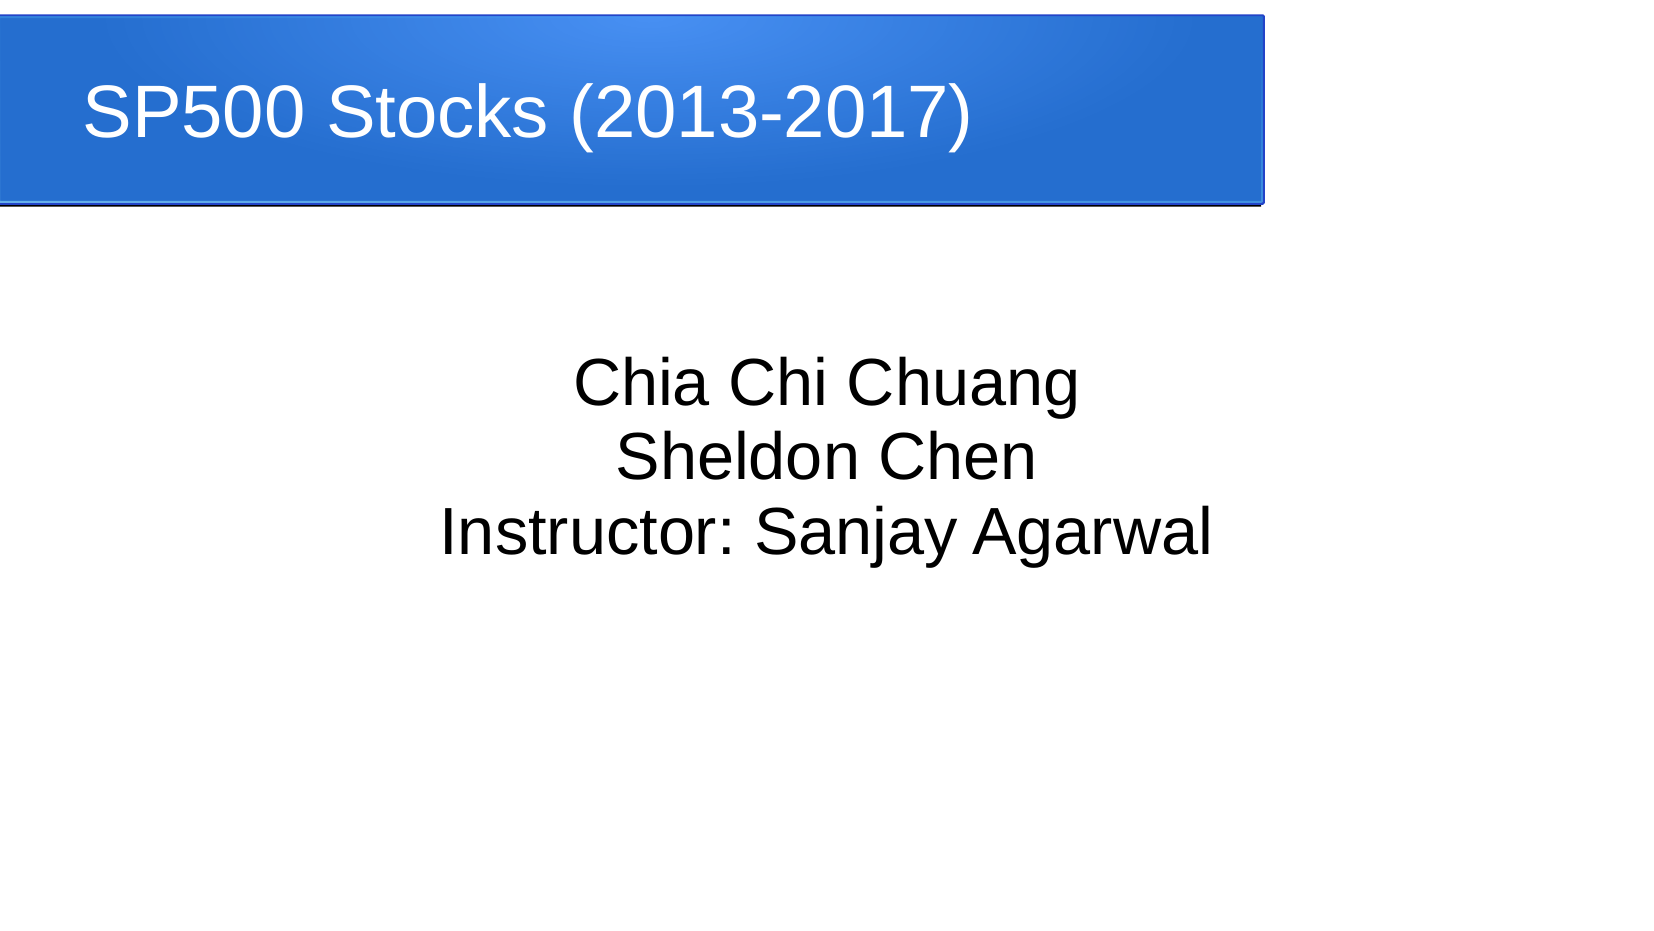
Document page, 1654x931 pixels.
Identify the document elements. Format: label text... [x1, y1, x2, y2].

subtitle Chia Chi Chuang Sheldon Chen Instructor: Sanjay Agarwal [82, 224, 1571, 764]
title SP500 Stocks (2013-2017) [82, 35, 1235, 189]
